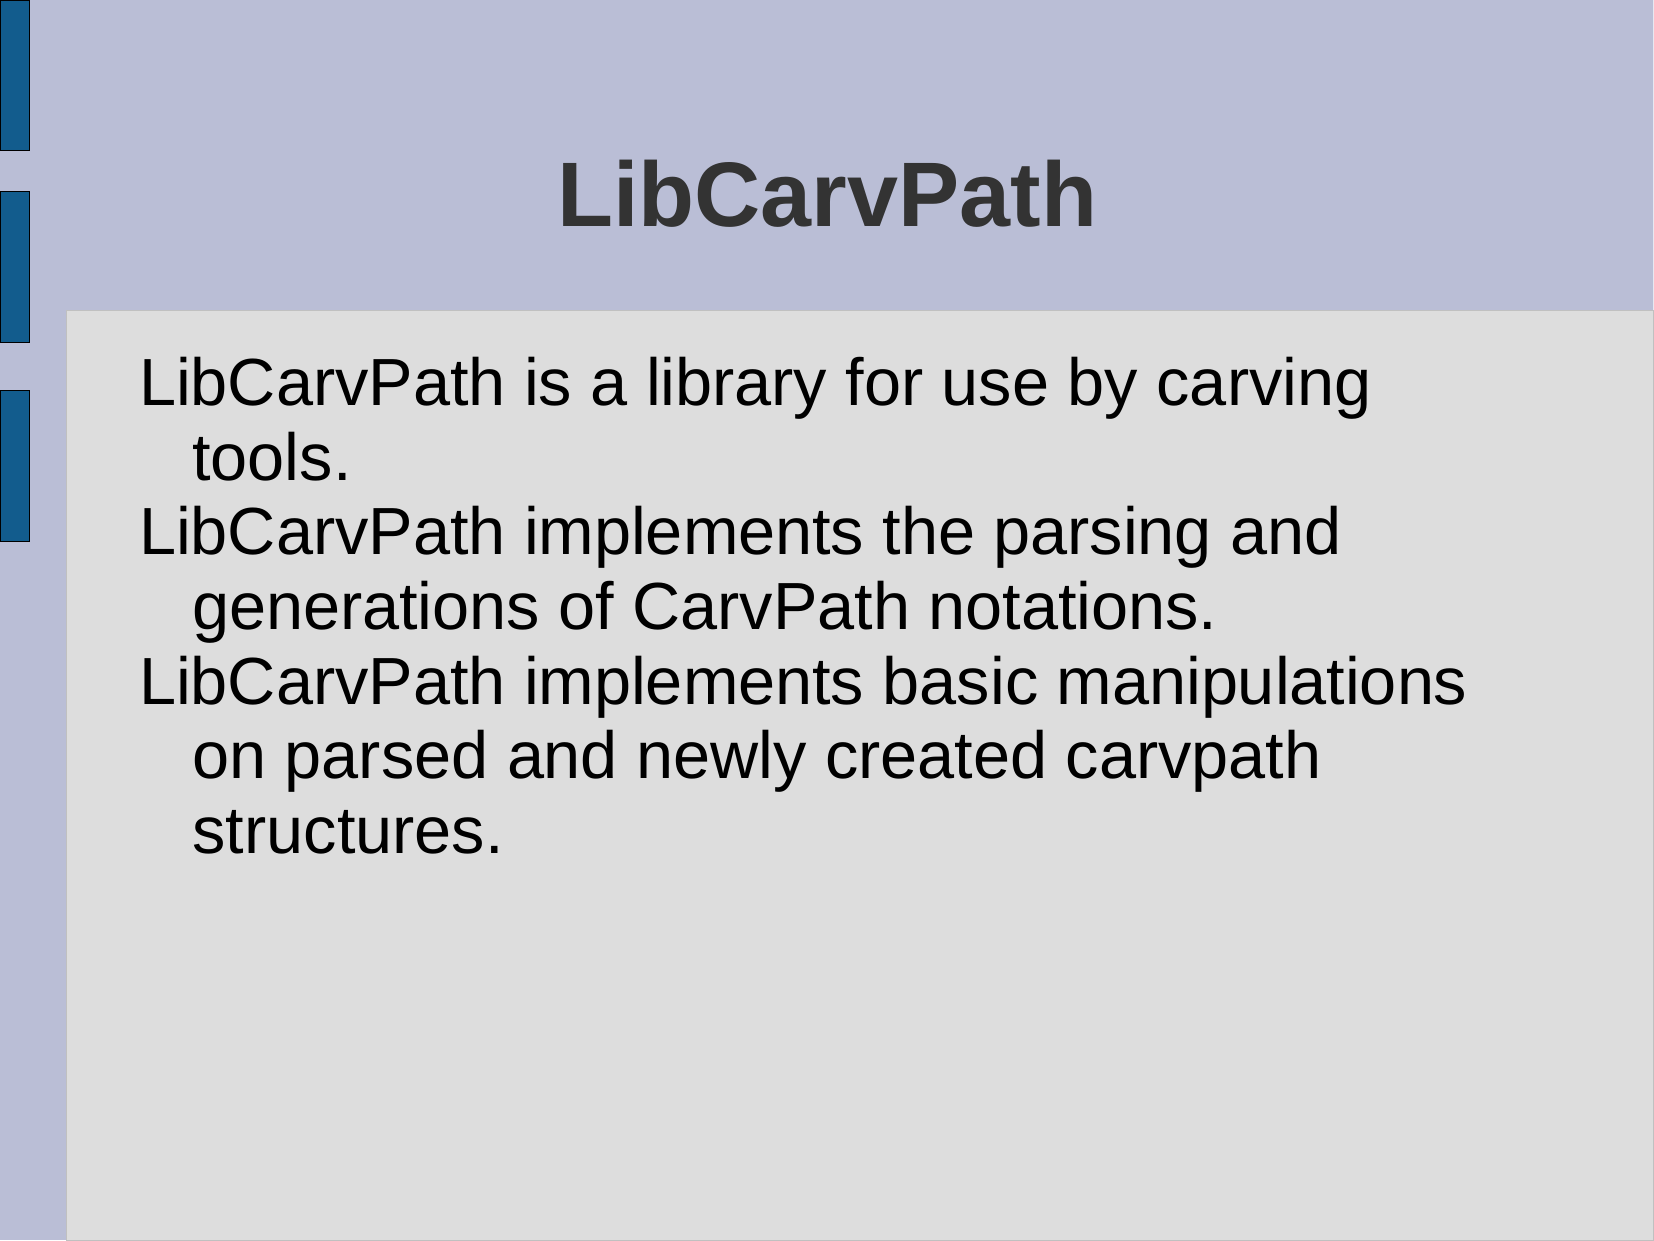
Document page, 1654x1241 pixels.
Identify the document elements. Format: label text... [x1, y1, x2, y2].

list LibCarvPath is a library for use by carving tools. LibCarvPath implements the parsing and generations of CarvPath notations. LibCarvPath implements basic manipulations on parsed and newly created carvpath structures. [121, 344, 1534, 1127]
title LibCarvPath [121, 91, 1534, 299]
